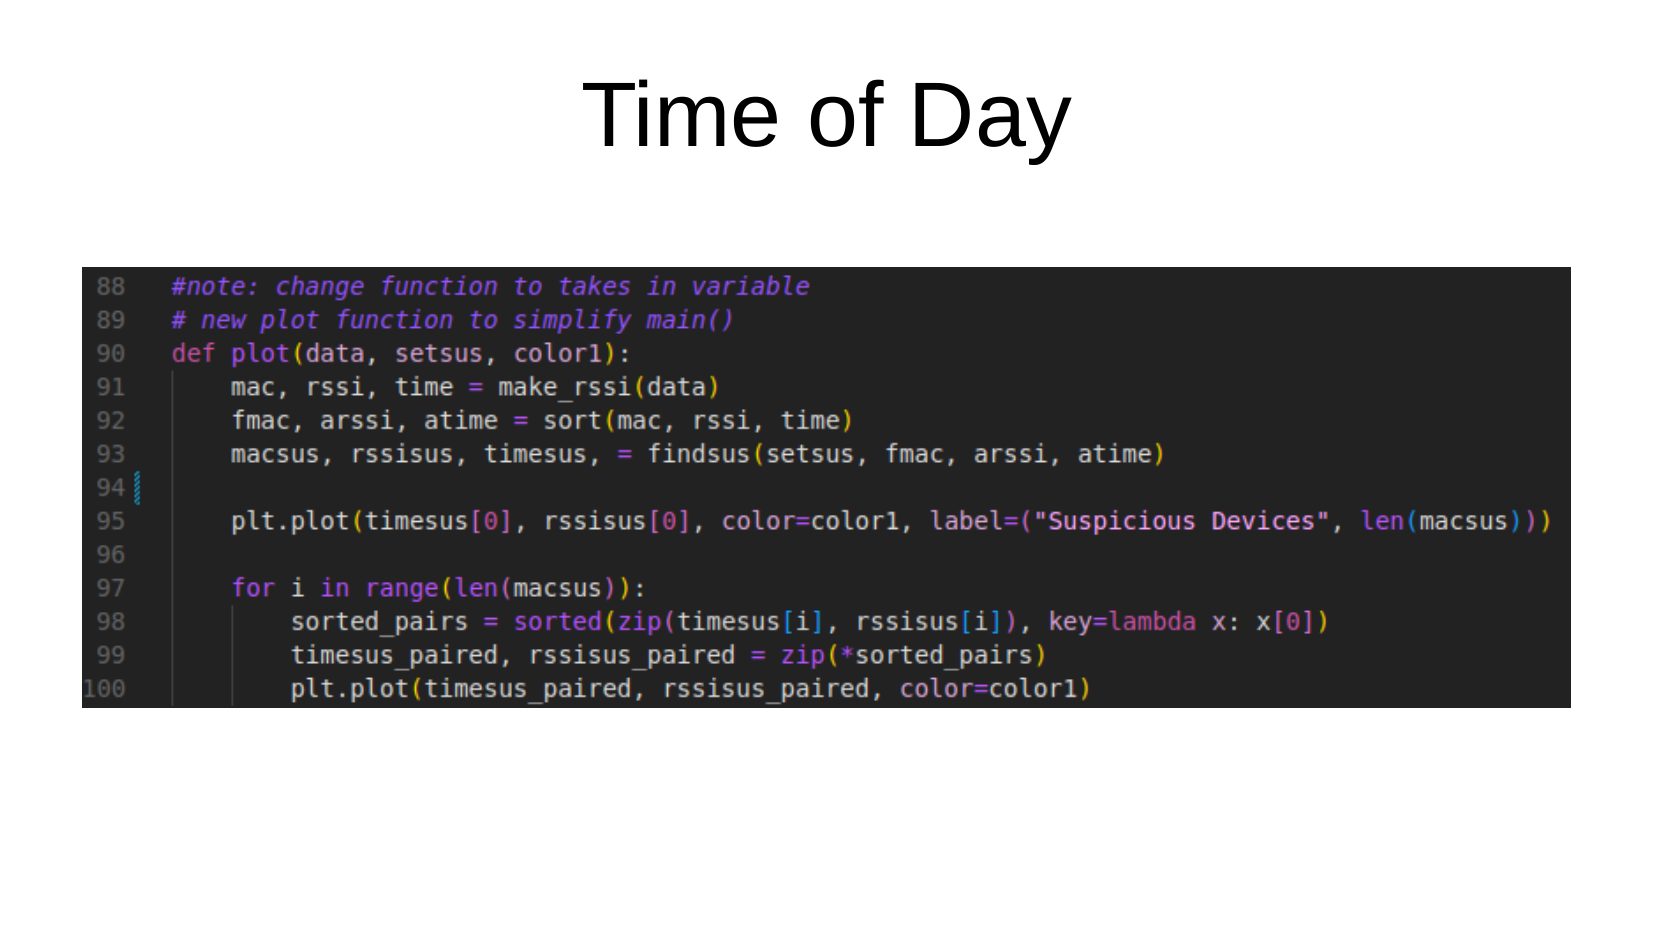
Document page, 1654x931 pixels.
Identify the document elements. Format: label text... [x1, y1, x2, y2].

title Time of Day [82, 37, 1571, 193]
picture [82, 267, 1571, 708]
